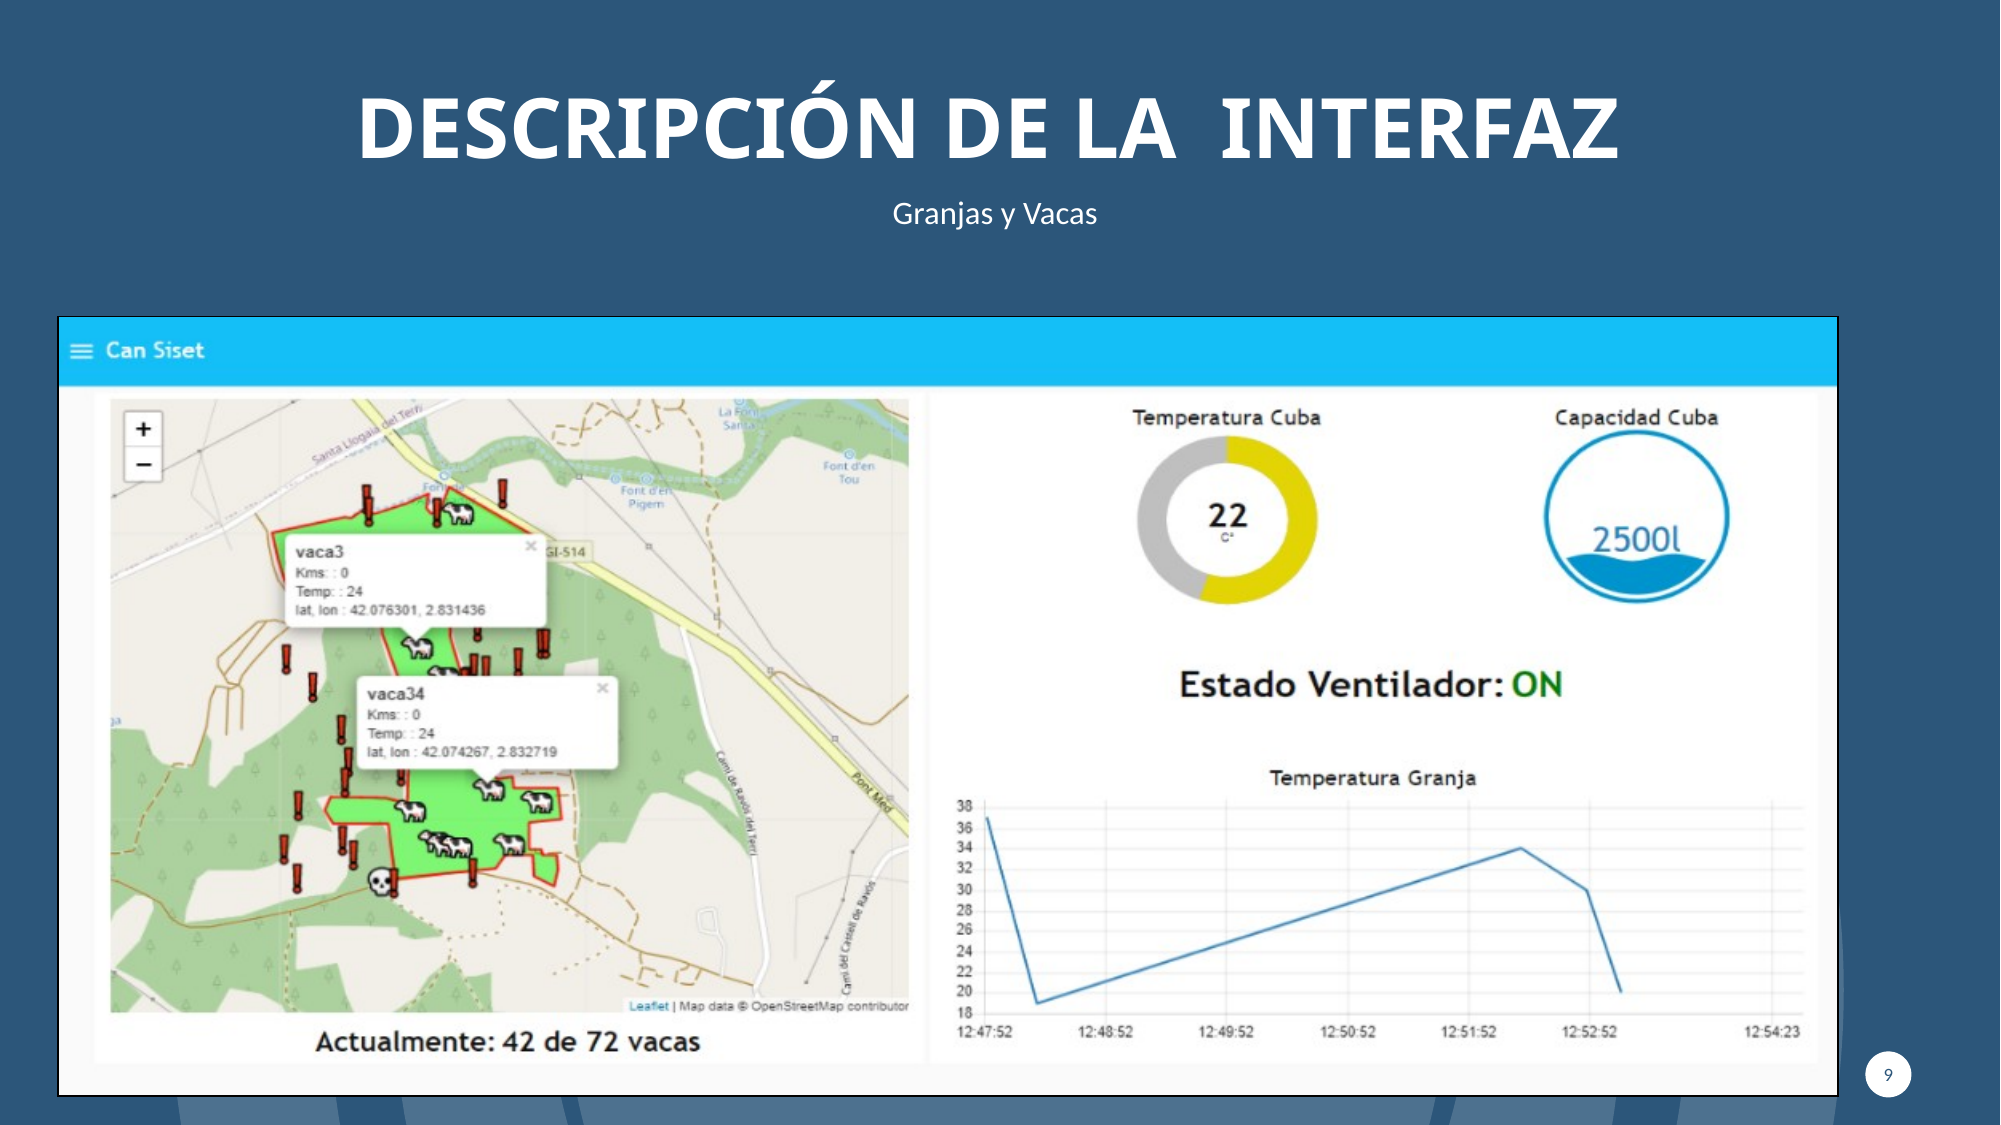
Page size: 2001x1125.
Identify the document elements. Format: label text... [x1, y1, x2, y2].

title DescripciÓn de la interfaz [136, 29, 1862, 185]
list Granjas y Vacas [58, 197, 1784, 305]
picture [58, 317, 1837, 364]
picture [58, 384, 1837, 1096]
text_box [1864, 1059, 1913, 1090]
